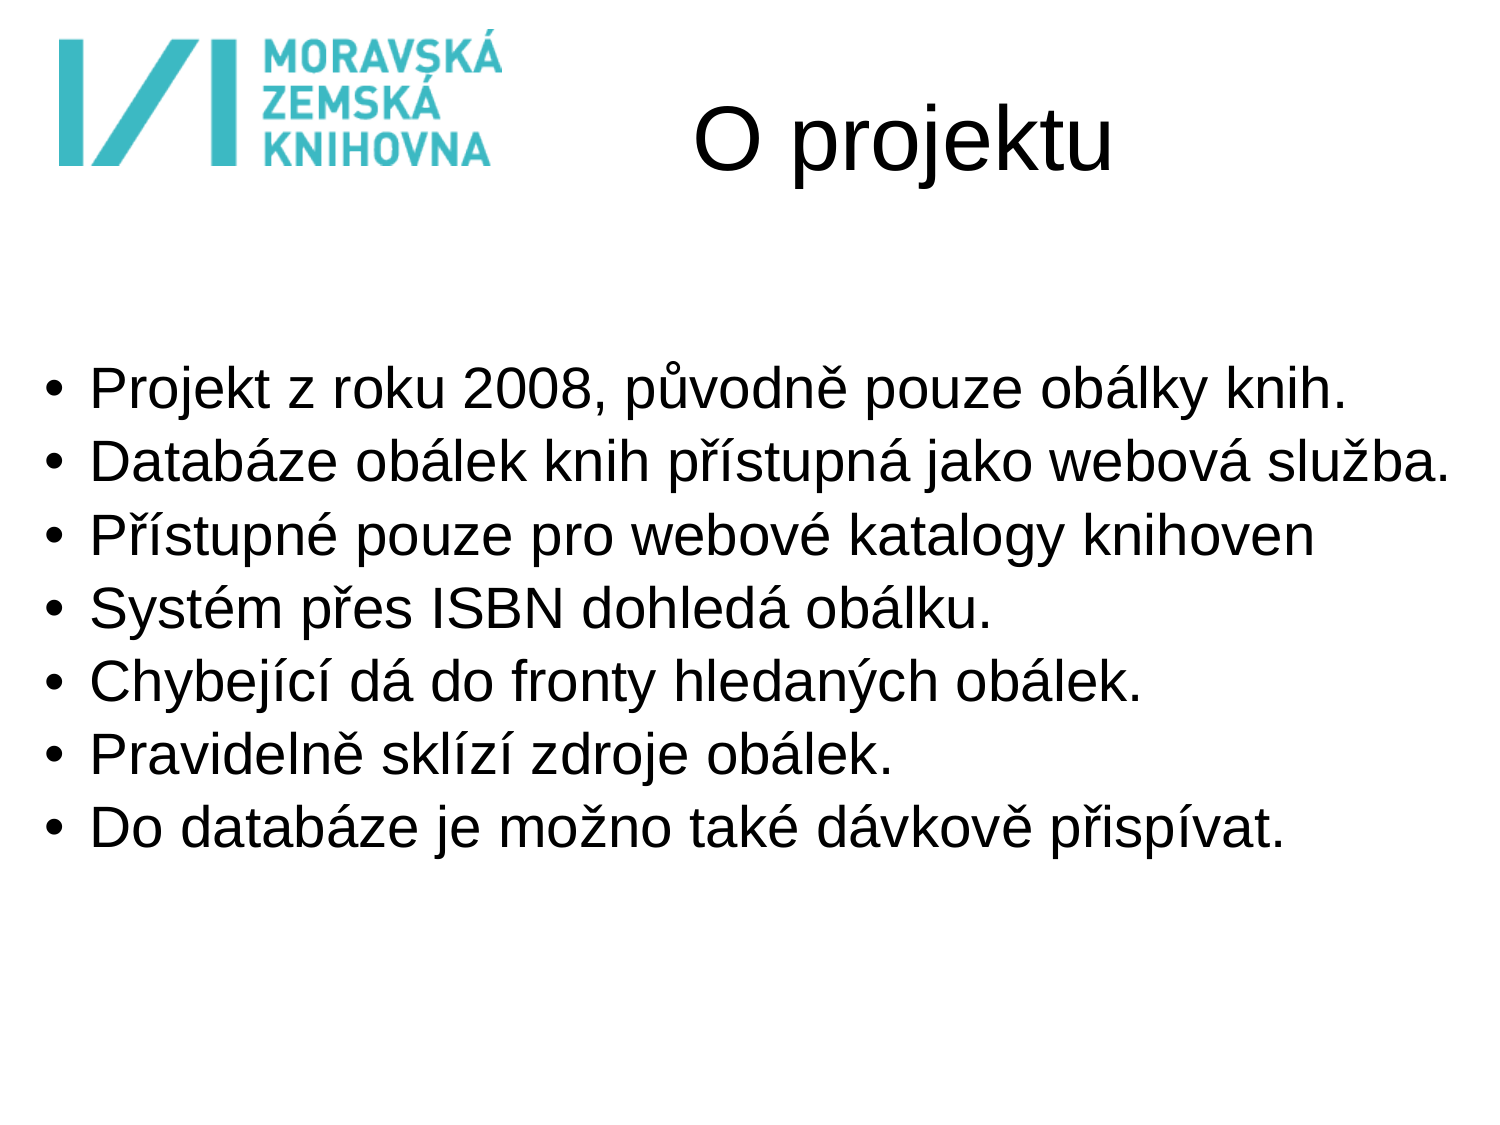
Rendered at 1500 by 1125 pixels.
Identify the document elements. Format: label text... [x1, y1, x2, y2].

picture [59, 29, 502, 166]
title O projektu [383, 45, 1426, 233]
list Projekt z roku 2008, původně pouze obálky knih. Databáze obálek knih přístupná jako webová služba. Přístupné pouze pro webové katalogy knihoven Systém přes ISBN dohledá obálku. Chybející dá do fronty hledaných obálek. Pravidelně sklízí zdroje obálek. Do databáze je možno také dávkově přispívat. [29, 354, 1477, 1057]
